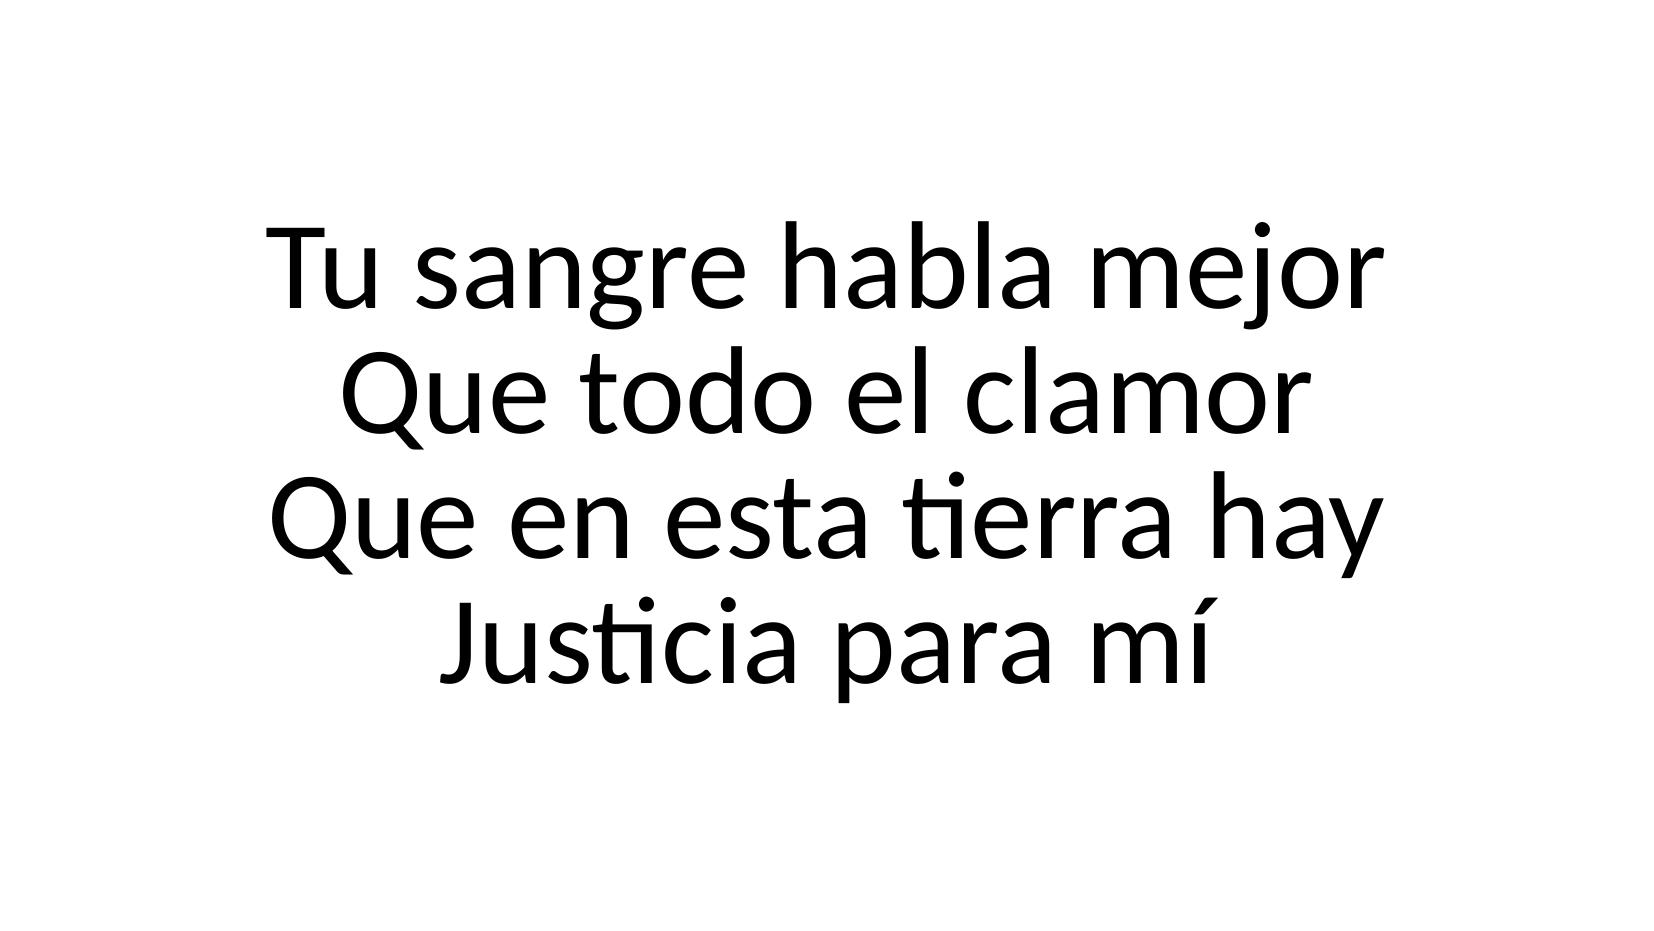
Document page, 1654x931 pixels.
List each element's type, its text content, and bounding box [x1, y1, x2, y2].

title Tu sangre habla mejor Que todo el clamor Que en esta tierra hay Justicia para mí [0, 0, 1654, 931]
